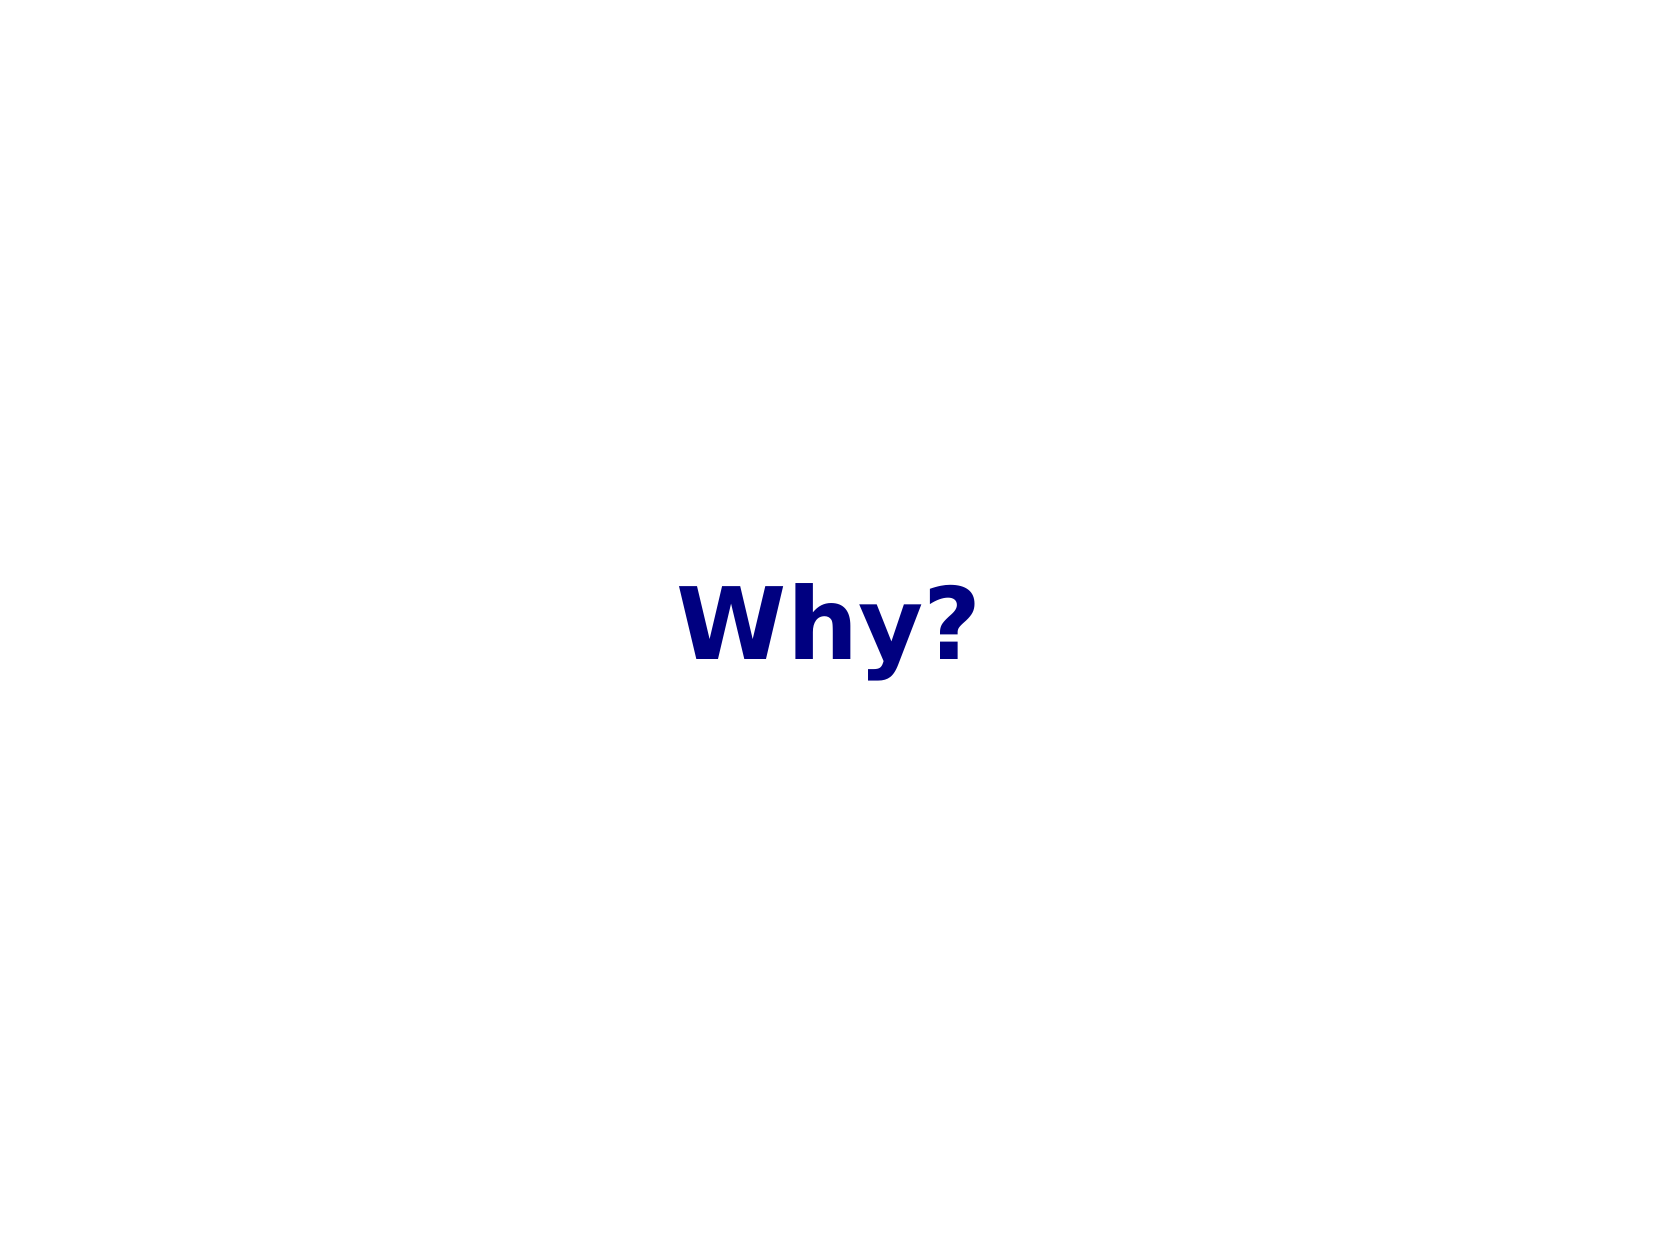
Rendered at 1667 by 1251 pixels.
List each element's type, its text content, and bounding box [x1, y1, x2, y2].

title Why? [120, 528, 1538, 723]
